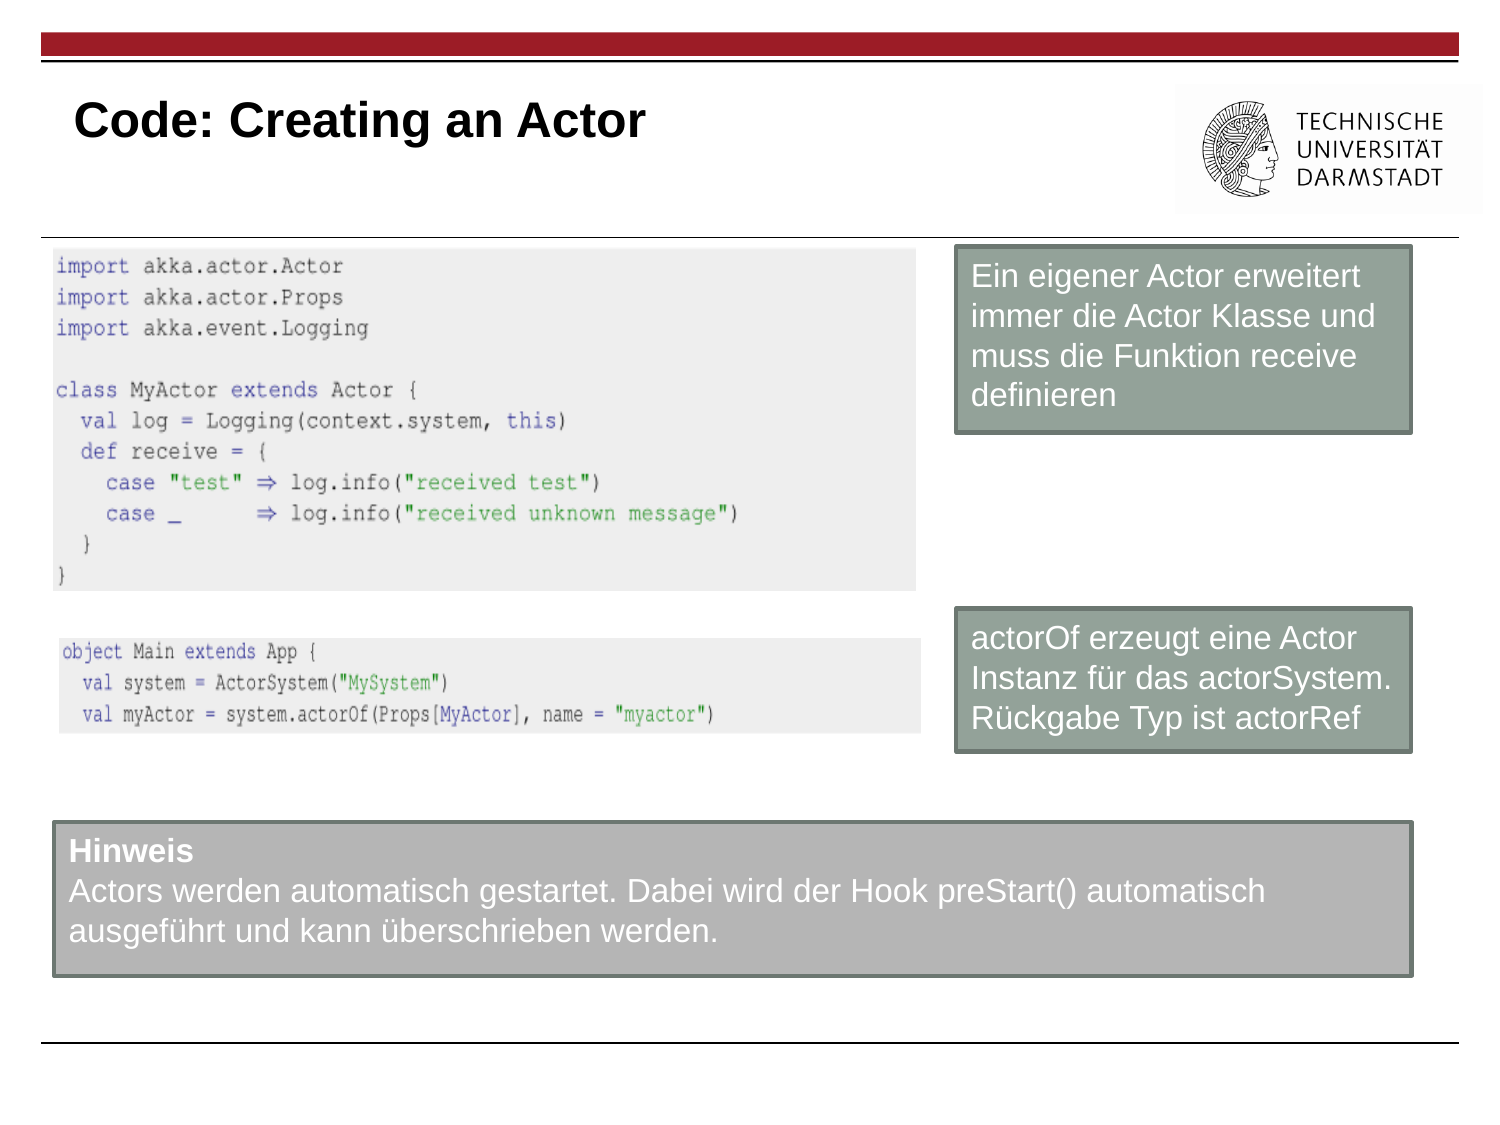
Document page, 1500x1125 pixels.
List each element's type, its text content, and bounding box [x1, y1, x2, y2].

picture [1175, 84, 1483, 214]
text_box Hinweis Actors werden automatisch gestartet. Dabei wird der Hook preStart() automatisch ausgeführt und kann überschrieben werden. [53, 822, 1412, 976]
title Code: Creating an Actor [58, 80, 1149, 218]
text_box actorOf erzeugt eine Actor Instanz für das actorSystem. Rückgabe Typ ist actorRef [956, 608, 1412, 752]
text_box Ein eigener Actor erweitert immer die Actor Klasse und muss die Funktion receive definieren [956, 246, 1412, 433]
picture [59, 638, 921, 739]
picture [53, 246, 916, 591]
